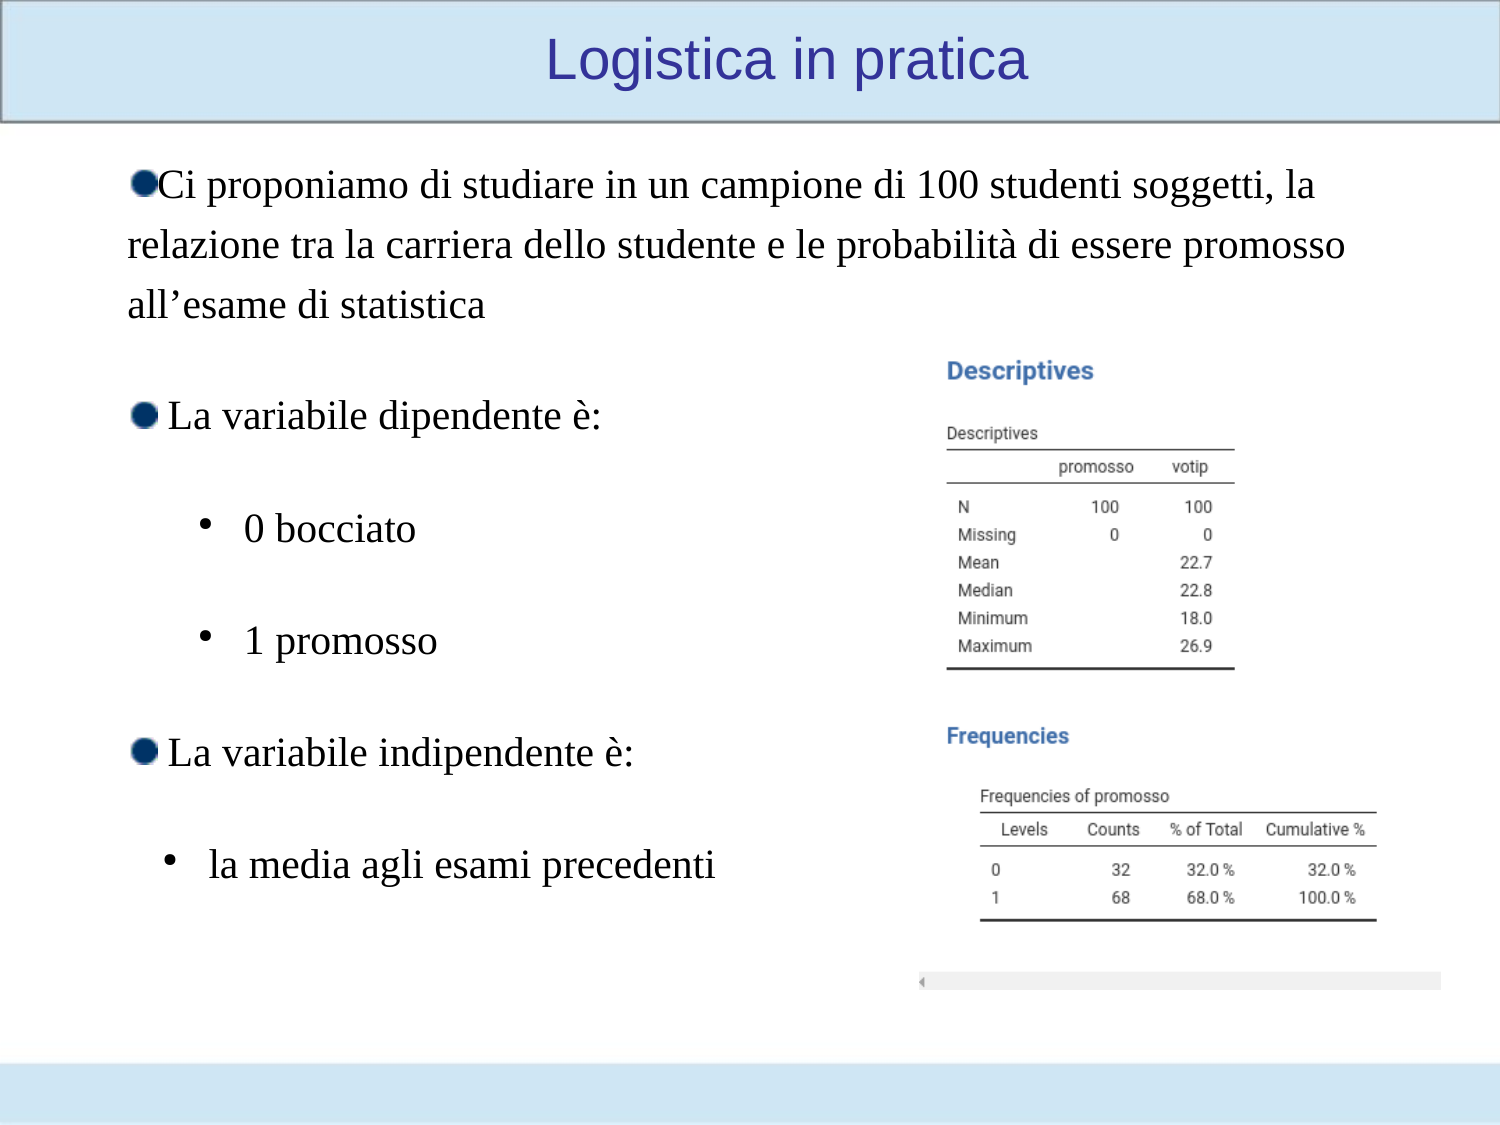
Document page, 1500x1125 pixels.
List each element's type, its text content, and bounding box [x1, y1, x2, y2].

title Logistica in pratica [113, 0, 1463, 158]
text_box Ci proponiamo di studiare in un campione di 100 studenti soggetti, la relazione tra la carriera dello studente e le probabilità di essere promosso all’esame di statistica La variabile dipendente è: 0 bocciato 1 promosso La variabile indipendente è: la media agli esami precedenti [112, 138, 1412, 1007]
picture [127, 734, 158, 765]
picture [127, 398, 158, 429]
picture [127, 166, 158, 197]
picture [0, 0, 1500, 1125]
